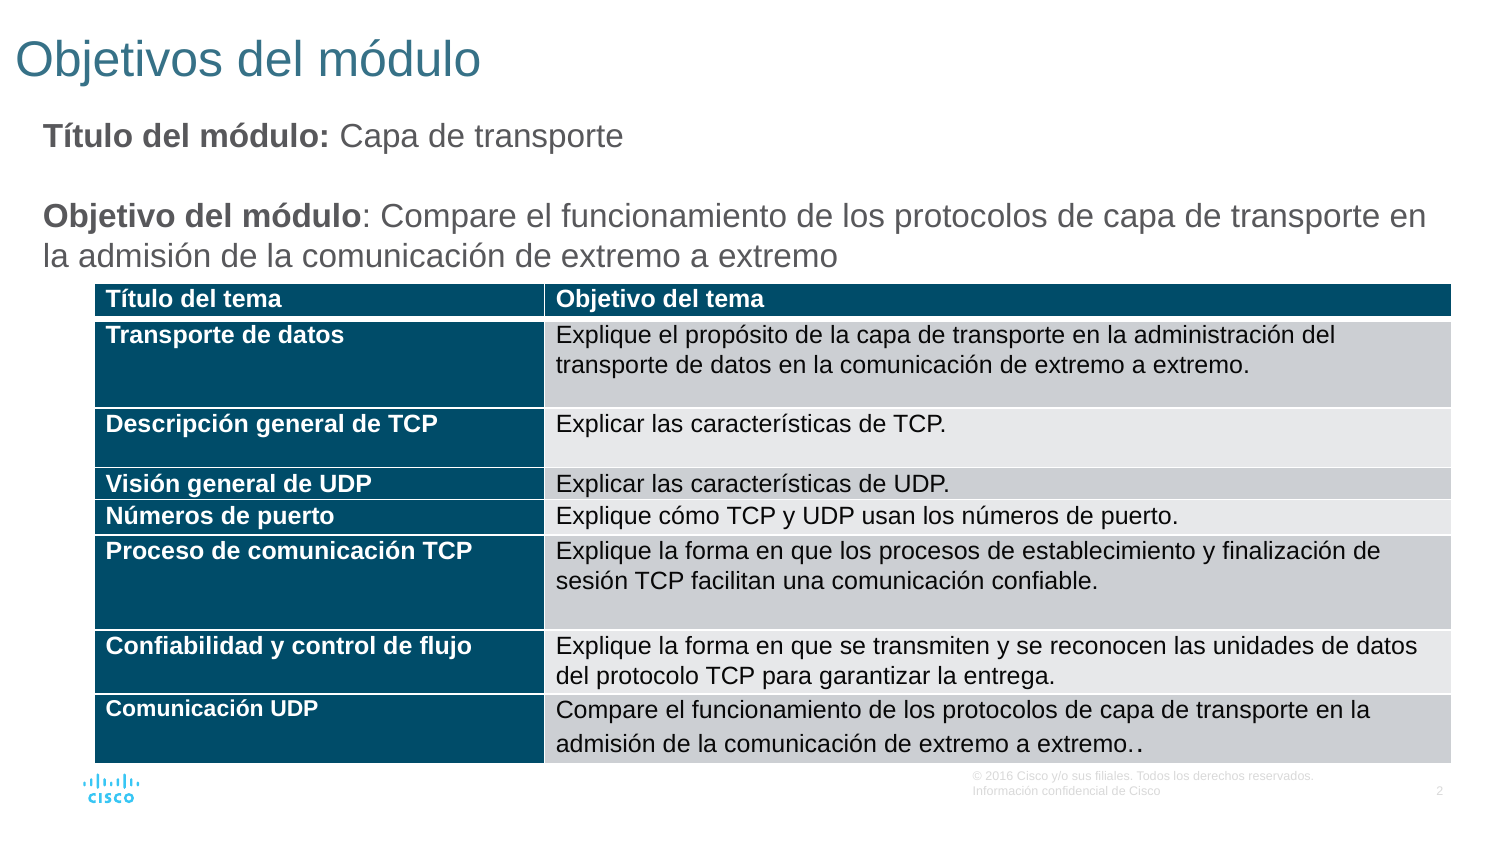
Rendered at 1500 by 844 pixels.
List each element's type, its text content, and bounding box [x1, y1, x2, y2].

title Objetivos del módulo [0, 6, 1500, 107]
text_box Título del módulo: Capa de transporte Objetivo del módulo: Compare el funcionamiento de los protocolos de capa de transporte en la admisión de la comunicación de extremo a extremo [27, 107, 1473, 282]
table_cell Explique la forma en que se transmiten y se reconocen las unidades de datos del protocolo TCP para garantizar la entrega. [545, 631, 1451, 693]
table_cell Confiabilidad y control de flujo [95, 631, 544, 693]
table_cell Explicar las características de TCP. [545, 409, 1451, 467]
table_header Objetivo del tema [545, 284, 1451, 316]
table_cell Explicar las características de UDP. [545, 468, 1451, 499]
table_cell Explique el propósito de la capa de transporte en la administración del transporte de datos en la comunicación de extremo a extremo. [545, 322, 1451, 407]
table_cell Transporte de datos [95, 322, 544, 407]
table_cell Explique la forma en que los procesos de establecimiento y finalización de sesión TCP facilitan una comunicación confiable. [545, 536, 1451, 629]
table_header Título del tema [95, 284, 544, 316]
table_cell Compare el funcionamiento de los protocolos de capa de transporte en la admisión de la comunicación de extremo a extremo.. [545, 695, 1451, 763]
table_cell Proceso de comunicación TCP [95, 536, 544, 629]
table_cell Descripción general de TCP [95, 409, 544, 467]
table_cell Explique cómo TCP y UDP usan los números de puerto. [545, 500, 1451, 534]
table_cell Números de puerto [95, 500, 544, 534]
table_cell Visión general de UDP [95, 468, 544, 499]
table_cell Comunicación UDP [95, 695, 544, 763]
